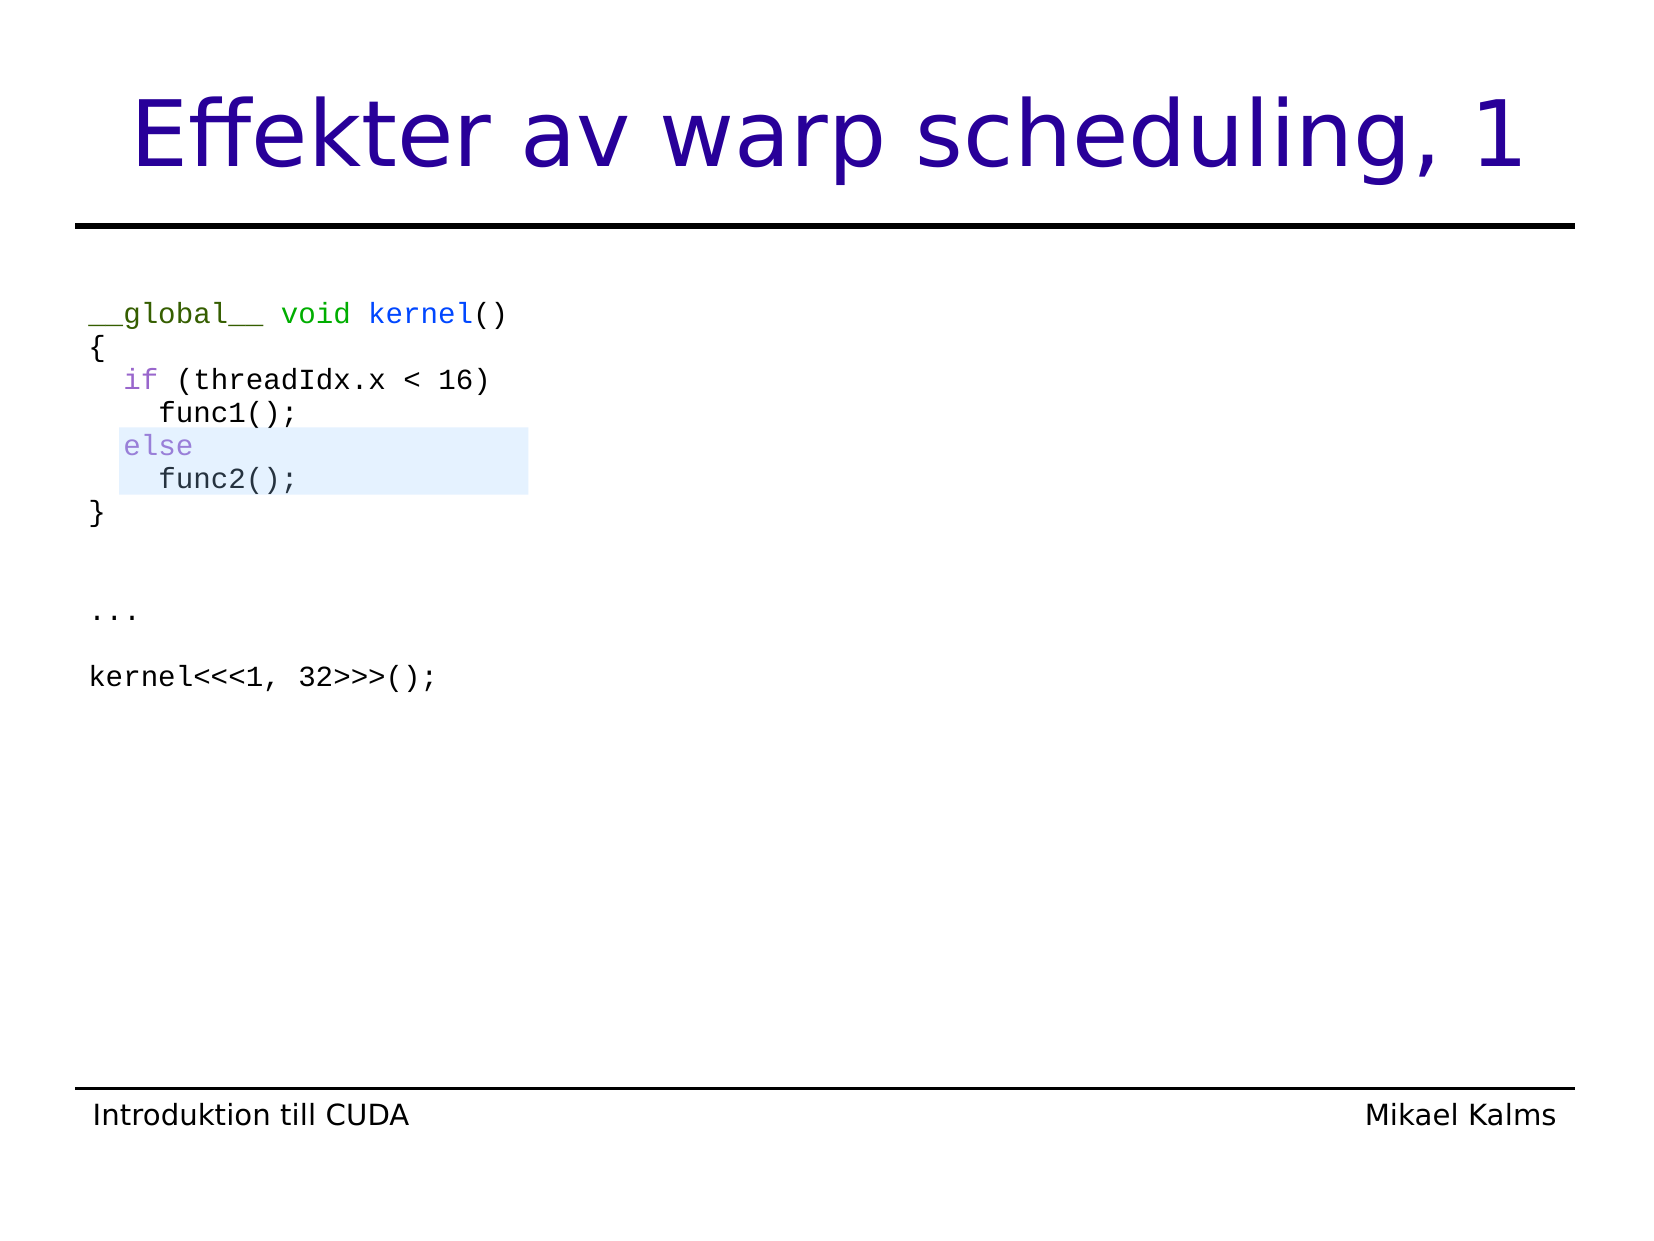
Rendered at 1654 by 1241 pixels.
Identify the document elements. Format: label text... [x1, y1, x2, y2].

text_box [119, 427, 529, 495]
text_box __global__ void kernel() { if (threadIdx.x < 16) func1(); else func2(); } ... kernel<<<1, 32>>>(); [73, 291, 777, 798]
text_box Introduktion till CUDA [75, 1088, 428, 1144]
title Effekter av warp scheduling, 1 [86, 38, 1576, 231]
text_box Mikael Kalms [1347, 1088, 1576, 1144]
